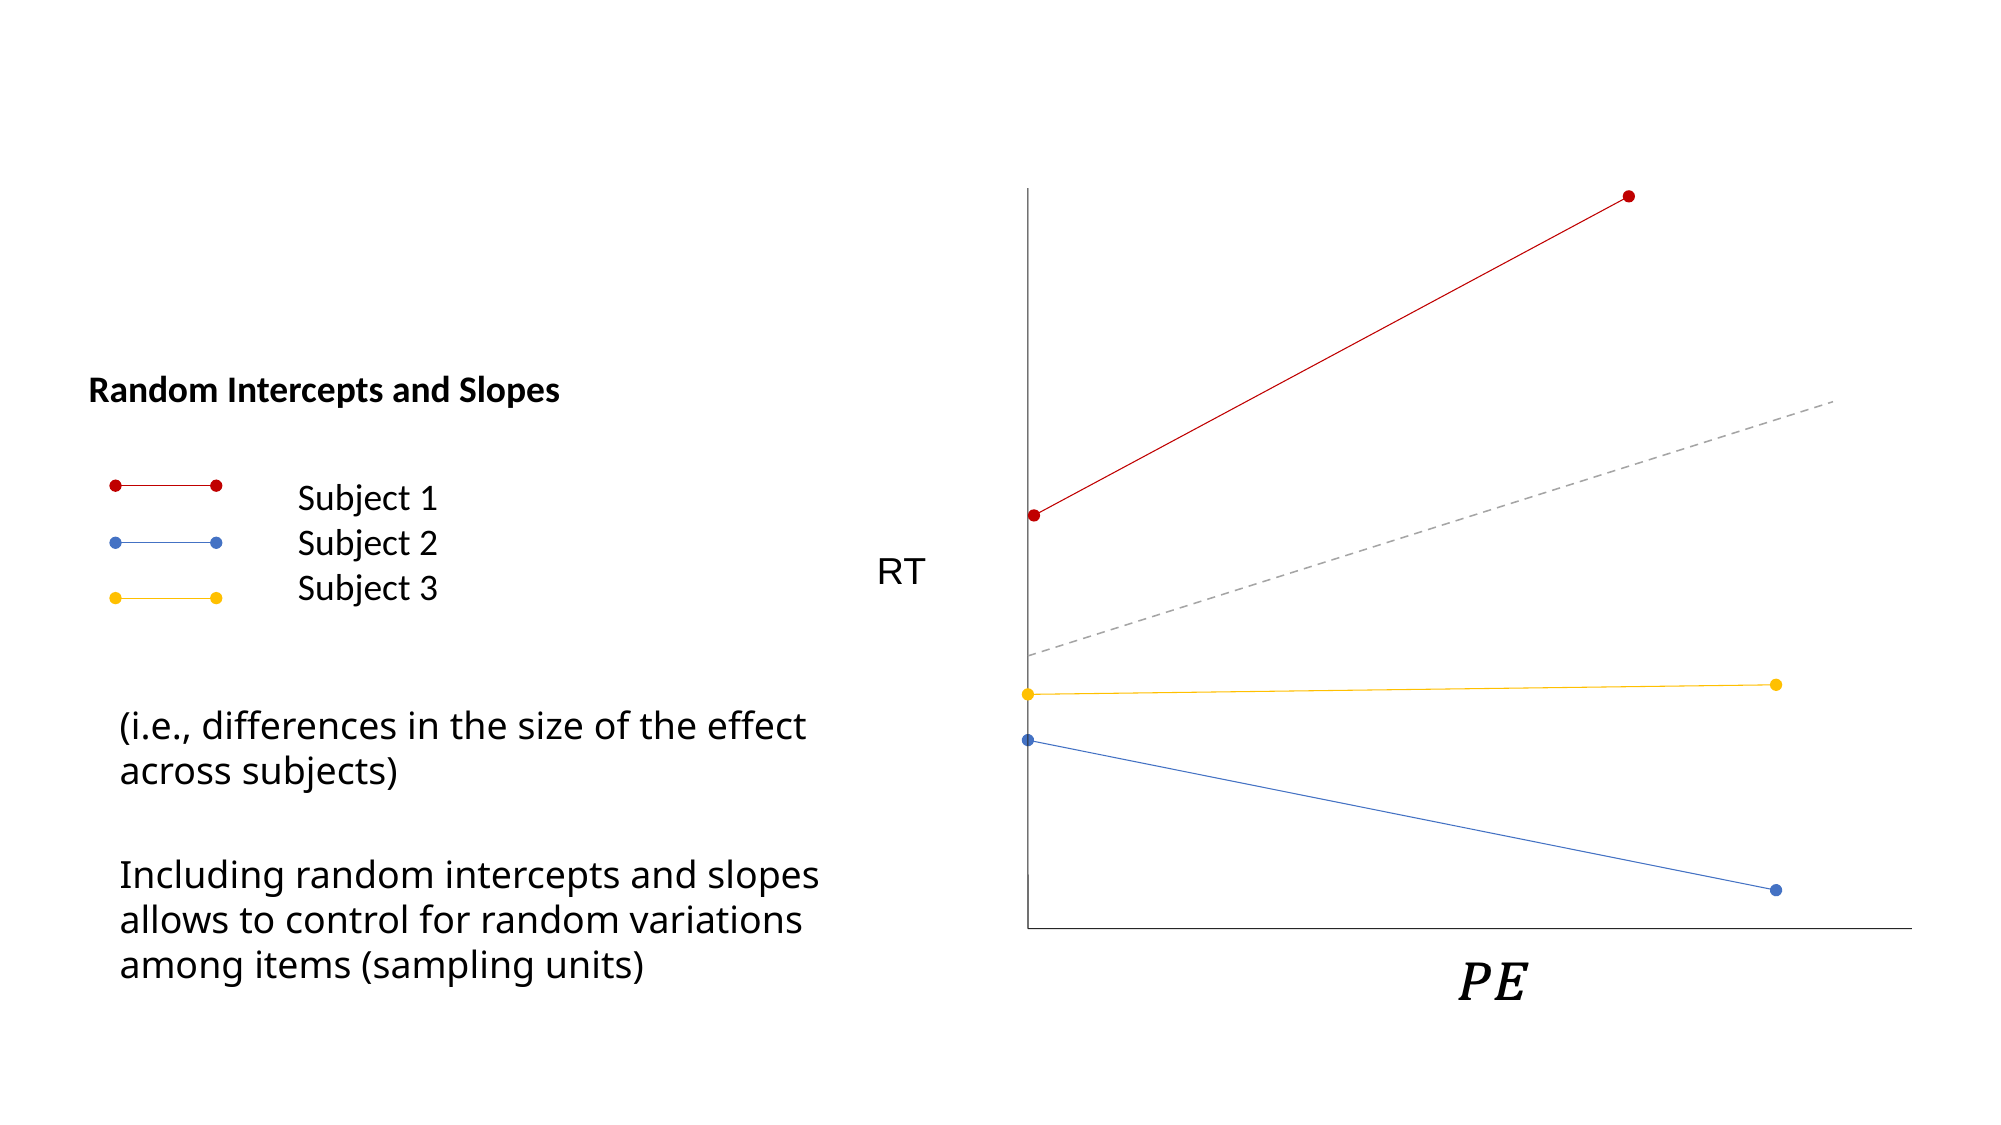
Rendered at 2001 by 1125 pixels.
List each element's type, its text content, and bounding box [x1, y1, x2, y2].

text_box Including random intercepts and slopes allows to control for random variations among items (sampling units) [104, 843, 875, 994]
text_box Random Intercepts and Slopes [73, 357, 919, 463]
text_box Subject 1 Subject 2 Subject 3 [283, 465, 615, 616]
text_box (i.e., differences in the size of the effect across subjects) [104, 694, 875, 800]
text_box RT [862, 543, 1040, 601]
text_box [1411, 938, 1577, 1024]
